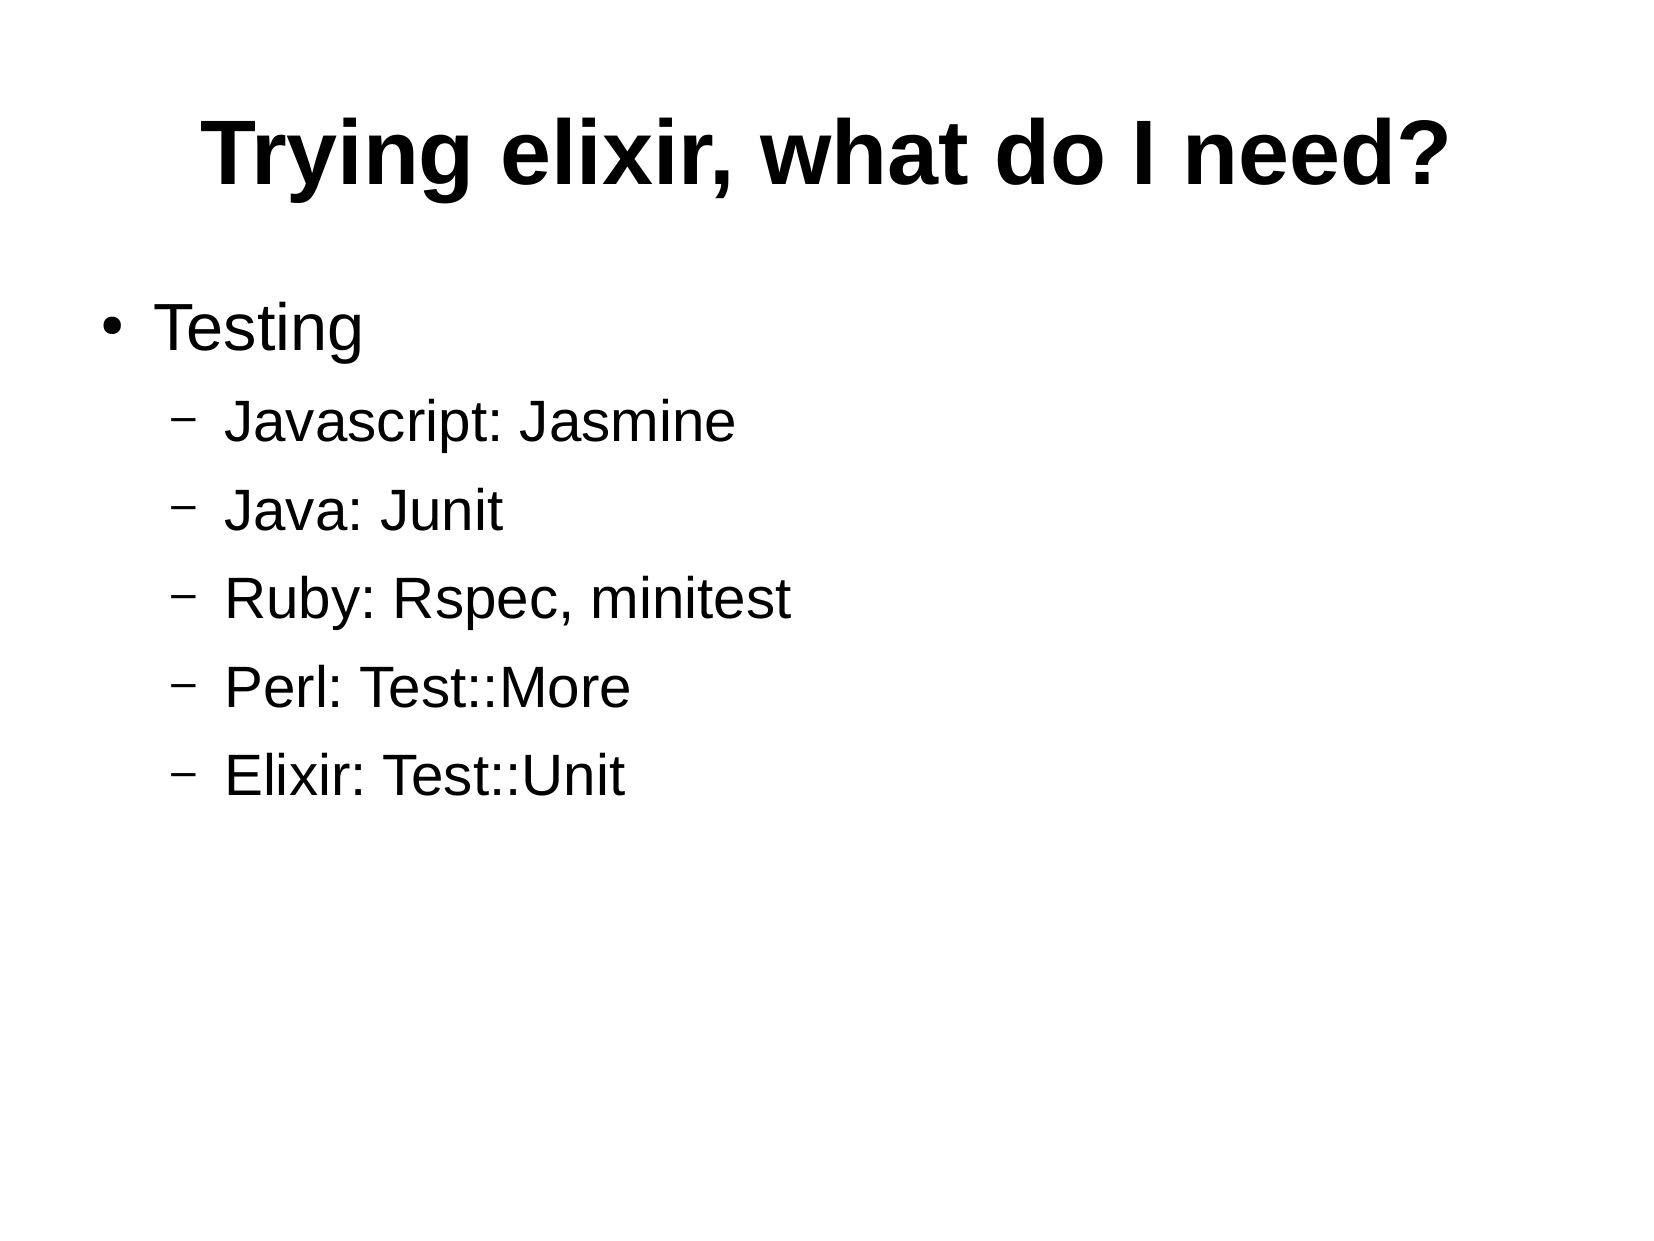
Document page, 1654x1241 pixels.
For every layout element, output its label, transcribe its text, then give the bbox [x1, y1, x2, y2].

title Trying elixir, what do I need? [82, 49, 1571, 257]
list Testing Javascript: Jasmine Java: Junit Ruby: Rspec, minitest Perl: Test::More Elixir: Test::Unit [82, 290, 1571, 1010]
